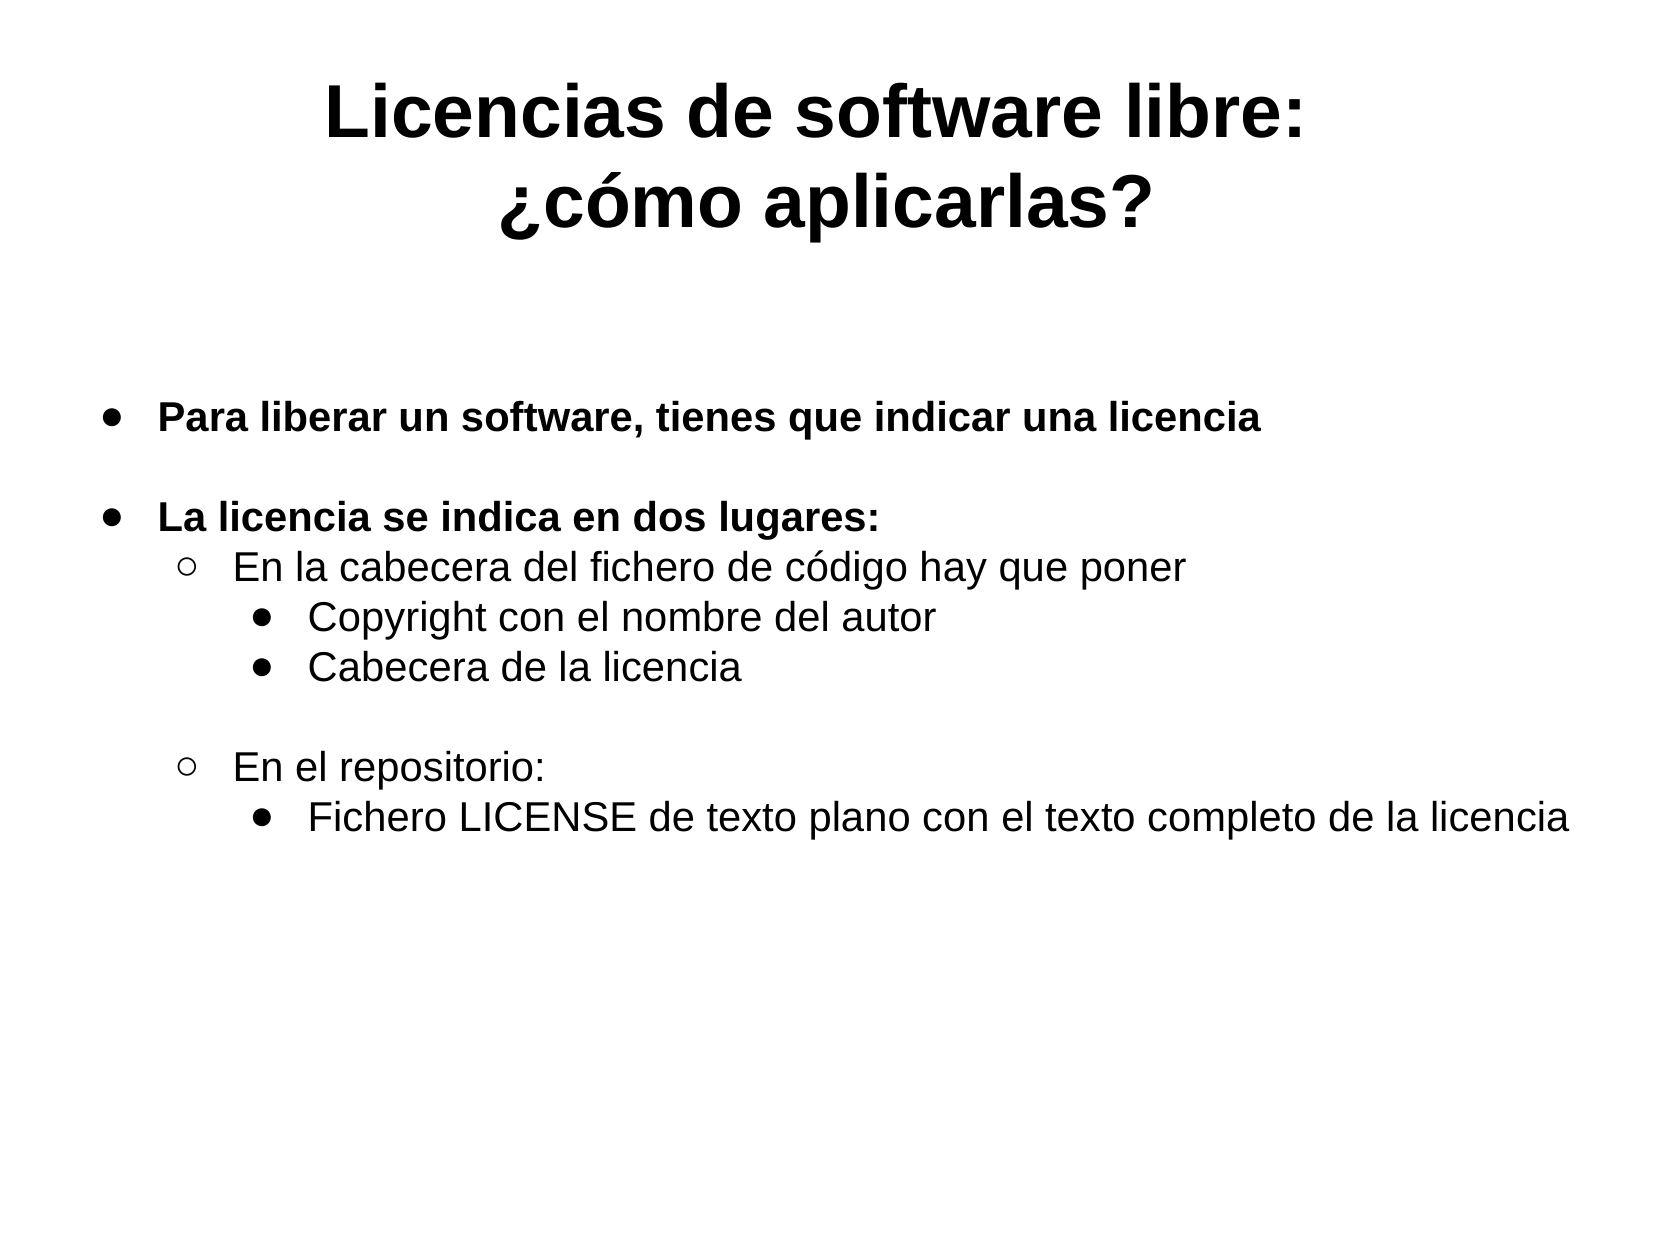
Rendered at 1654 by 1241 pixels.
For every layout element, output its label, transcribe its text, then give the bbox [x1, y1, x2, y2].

text_box Licencias de software libre: ¿cómo aplicarlas? [82, 49, 1571, 257]
text_box Para liberar un software, tienes que indicar una licencia La licencia se indica en dos lugares: En la cabecera del fichero de código hay que poner Copyright con el nombre del autor Cabecera de la licencia En el repositorio: Fichero LICENSE de texto plano con el texto completo de la licencia [82, 290, 1571, 1139]
